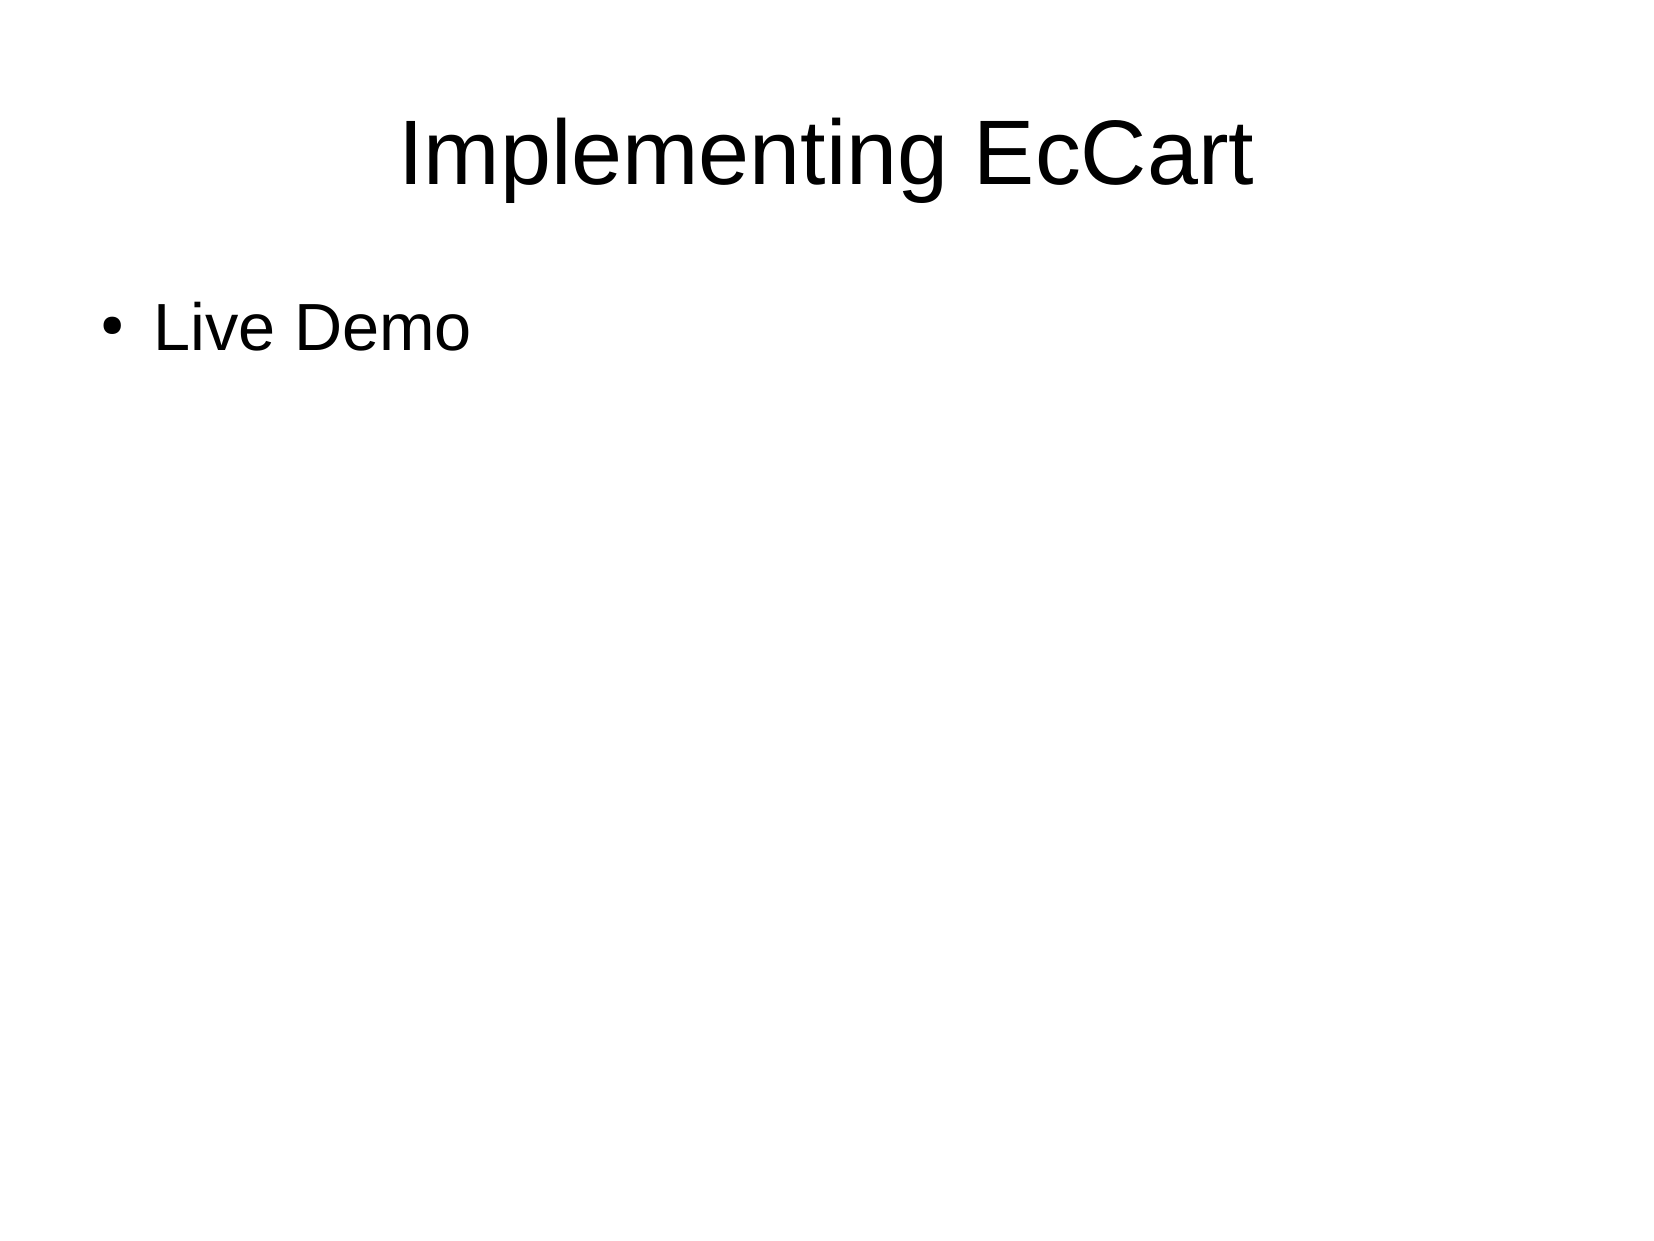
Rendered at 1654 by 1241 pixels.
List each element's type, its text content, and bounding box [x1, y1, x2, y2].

list Live Demo [82, 290, 1571, 1010]
title Implementing EcCart [82, 49, 1571, 257]
